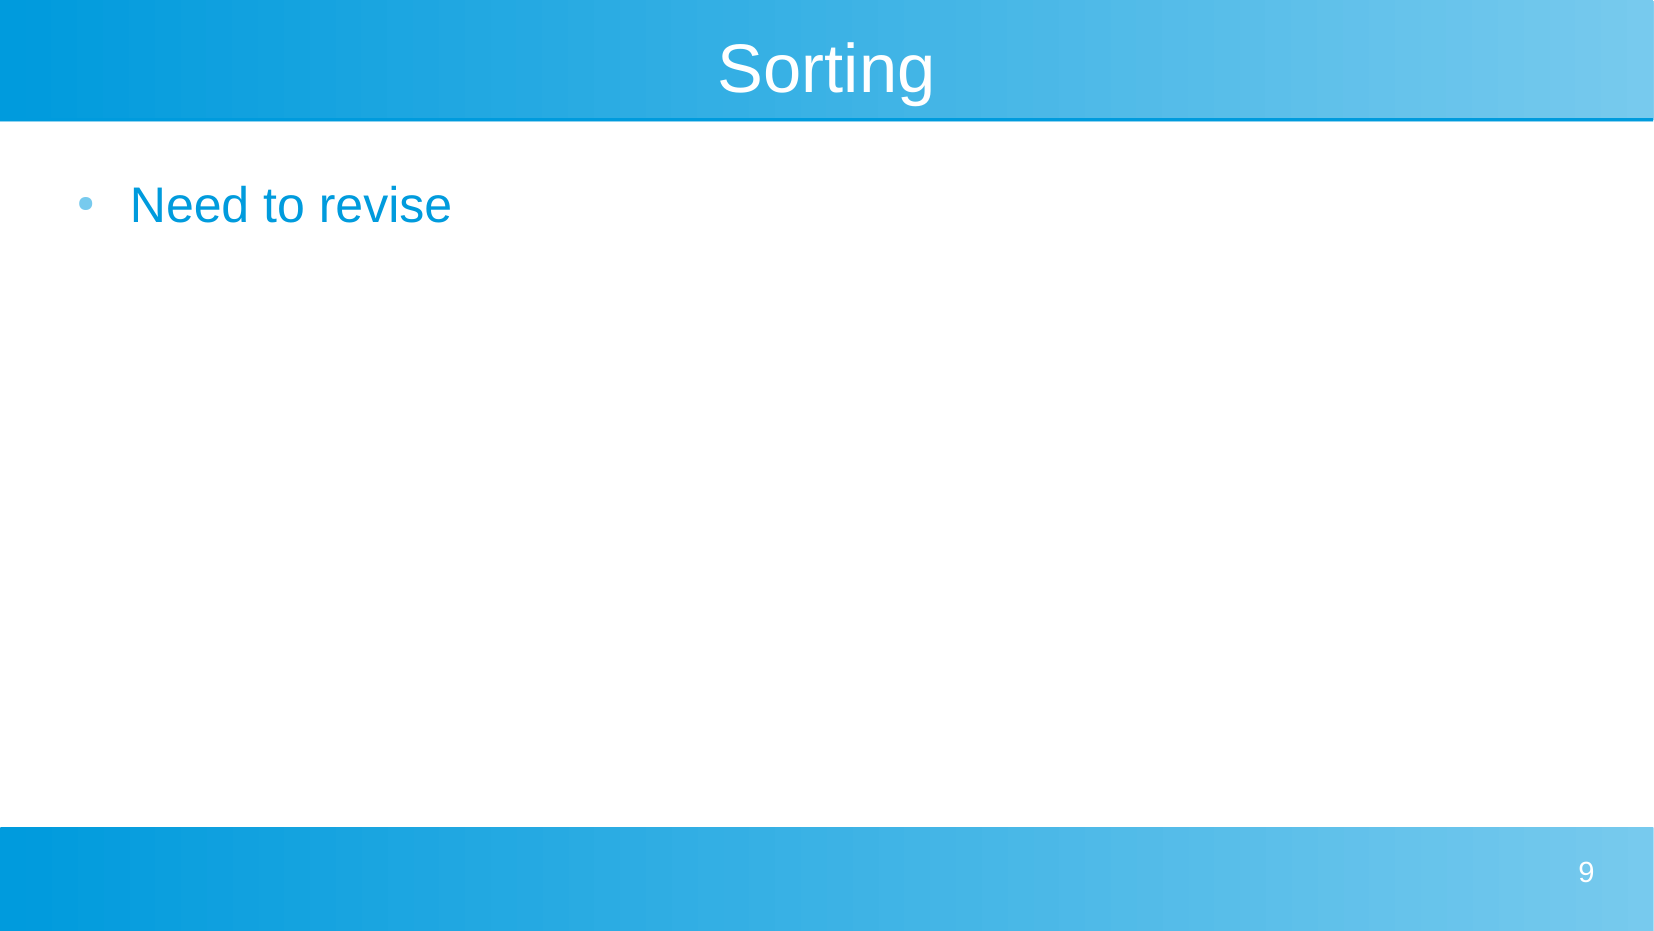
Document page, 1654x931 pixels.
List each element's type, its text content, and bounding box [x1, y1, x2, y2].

list Need to revise [59, 177, 1595, 768]
title Sorting [59, 29, 1595, 108]
